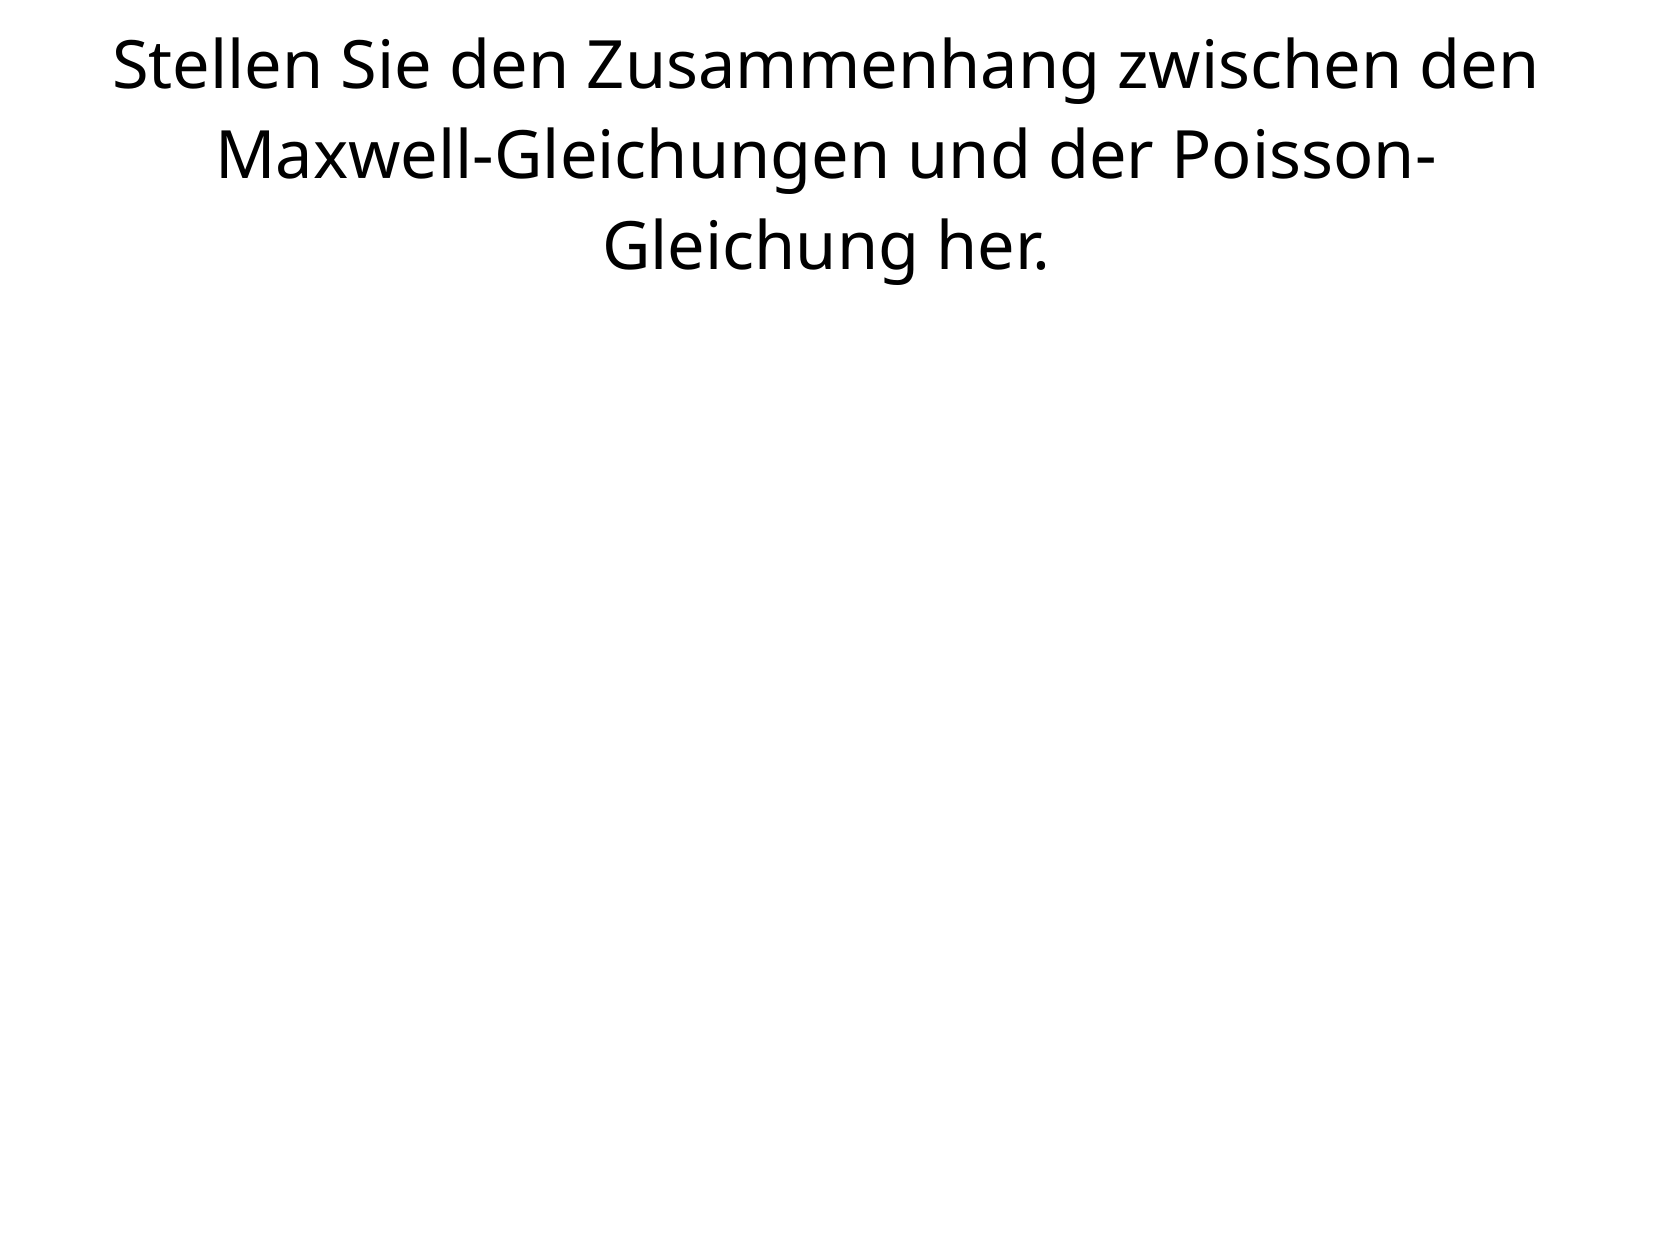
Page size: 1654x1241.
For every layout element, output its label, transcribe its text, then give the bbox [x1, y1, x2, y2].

title Stellen Sie den Zusammenhang zwischen den Maxwell-Gleichungen und der Poisson-Gleichung her. [82, 19, 1571, 287]
